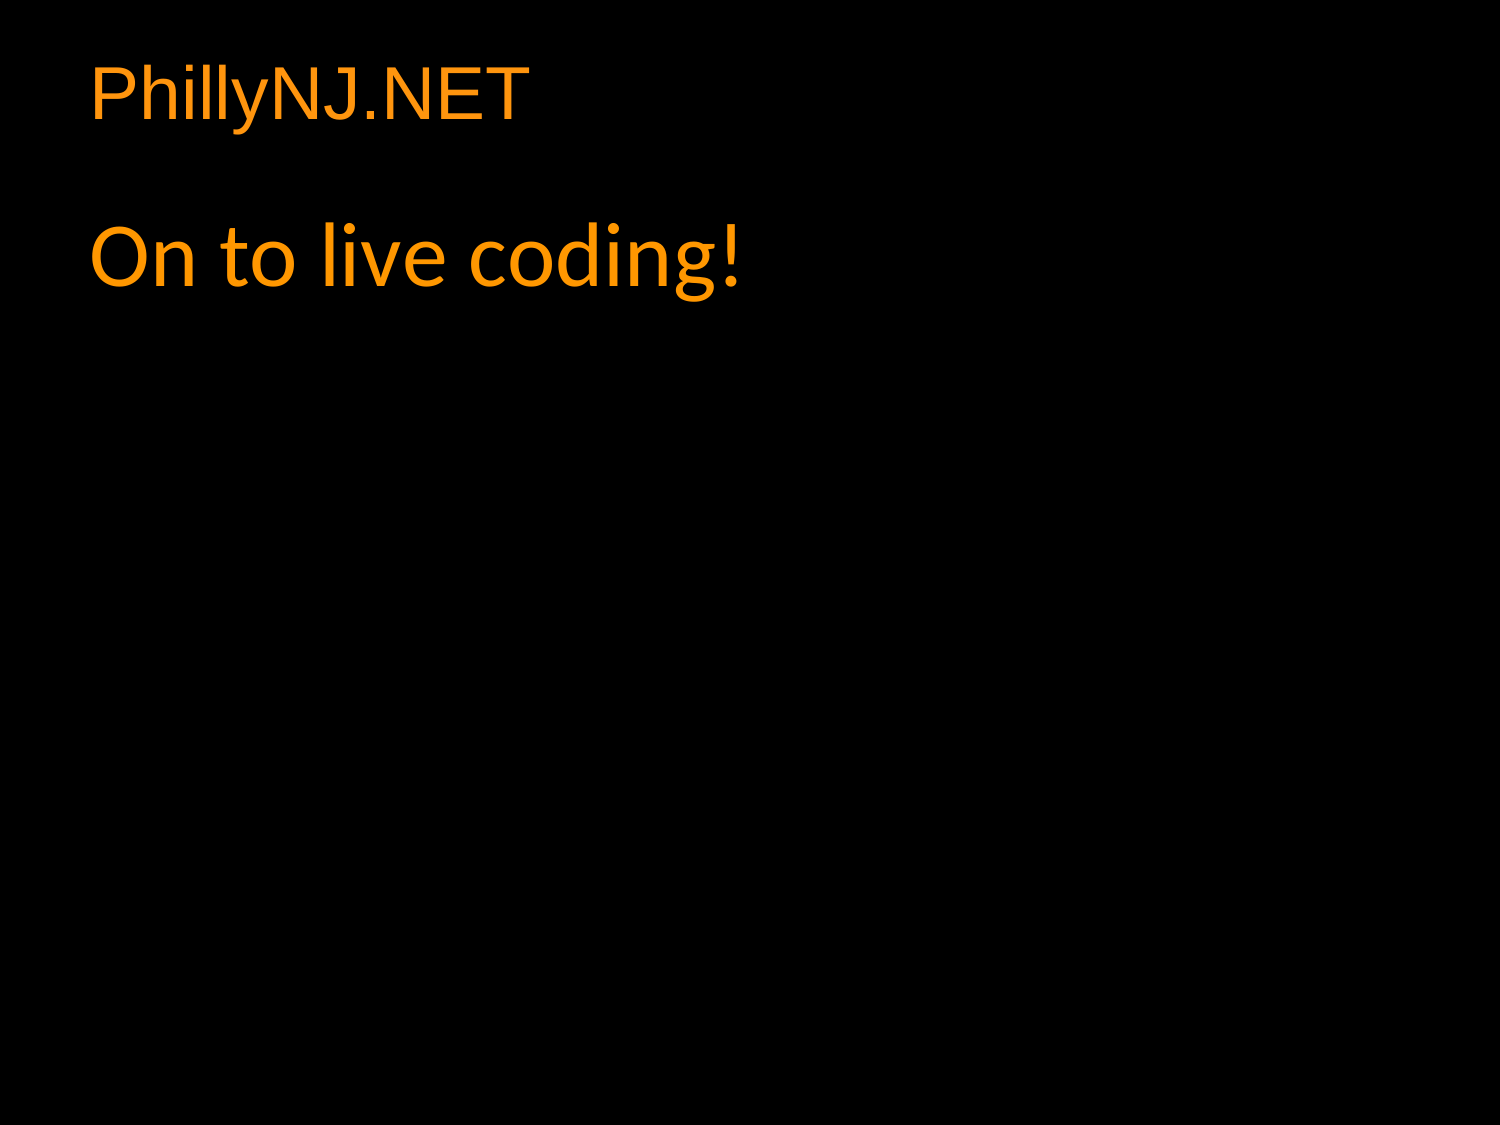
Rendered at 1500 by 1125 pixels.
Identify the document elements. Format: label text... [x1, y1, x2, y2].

title On to live coding! [74, 132, 1425, 368]
